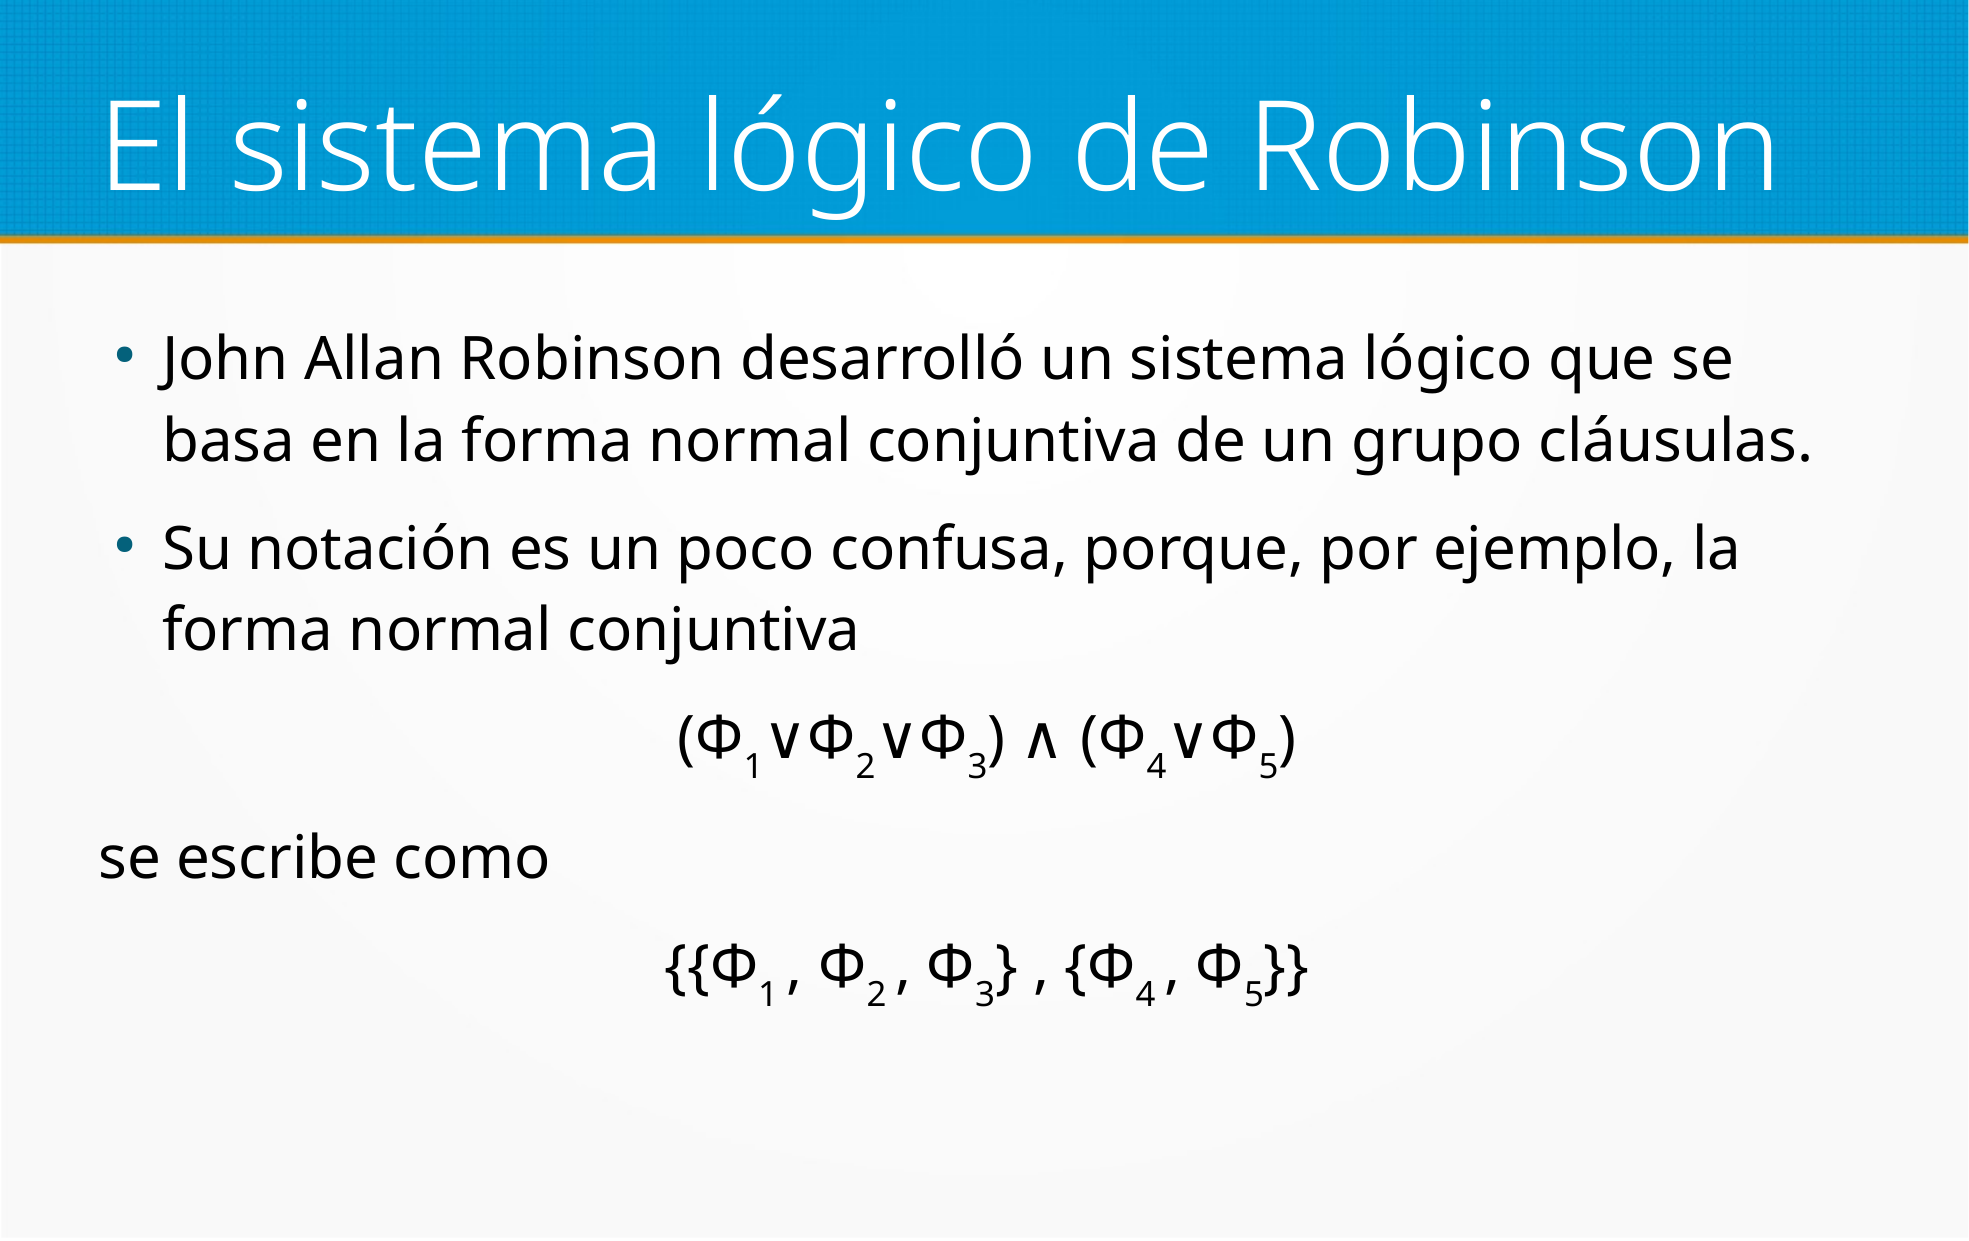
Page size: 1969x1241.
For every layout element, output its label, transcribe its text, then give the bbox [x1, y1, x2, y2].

picture [0, 233, 1969, 1241]
list John Allan Robinson desarrolló un sistema lógico que se basa en la forma normal conjuntiva de un grupo cláusulas. Su notación es un poco confusa, porque, por ejemplo, la forma normal conjuntiva (Φ1∨Φ2∨Φ3) ∧ (Φ4∨Φ5) se escribe como {{Φ1 , Φ2 , Φ3} , {Φ4 , Φ5}} [98, 315, 1861, 1081]
title El sistema lógico de Robinson [98, 19, 1870, 227]
